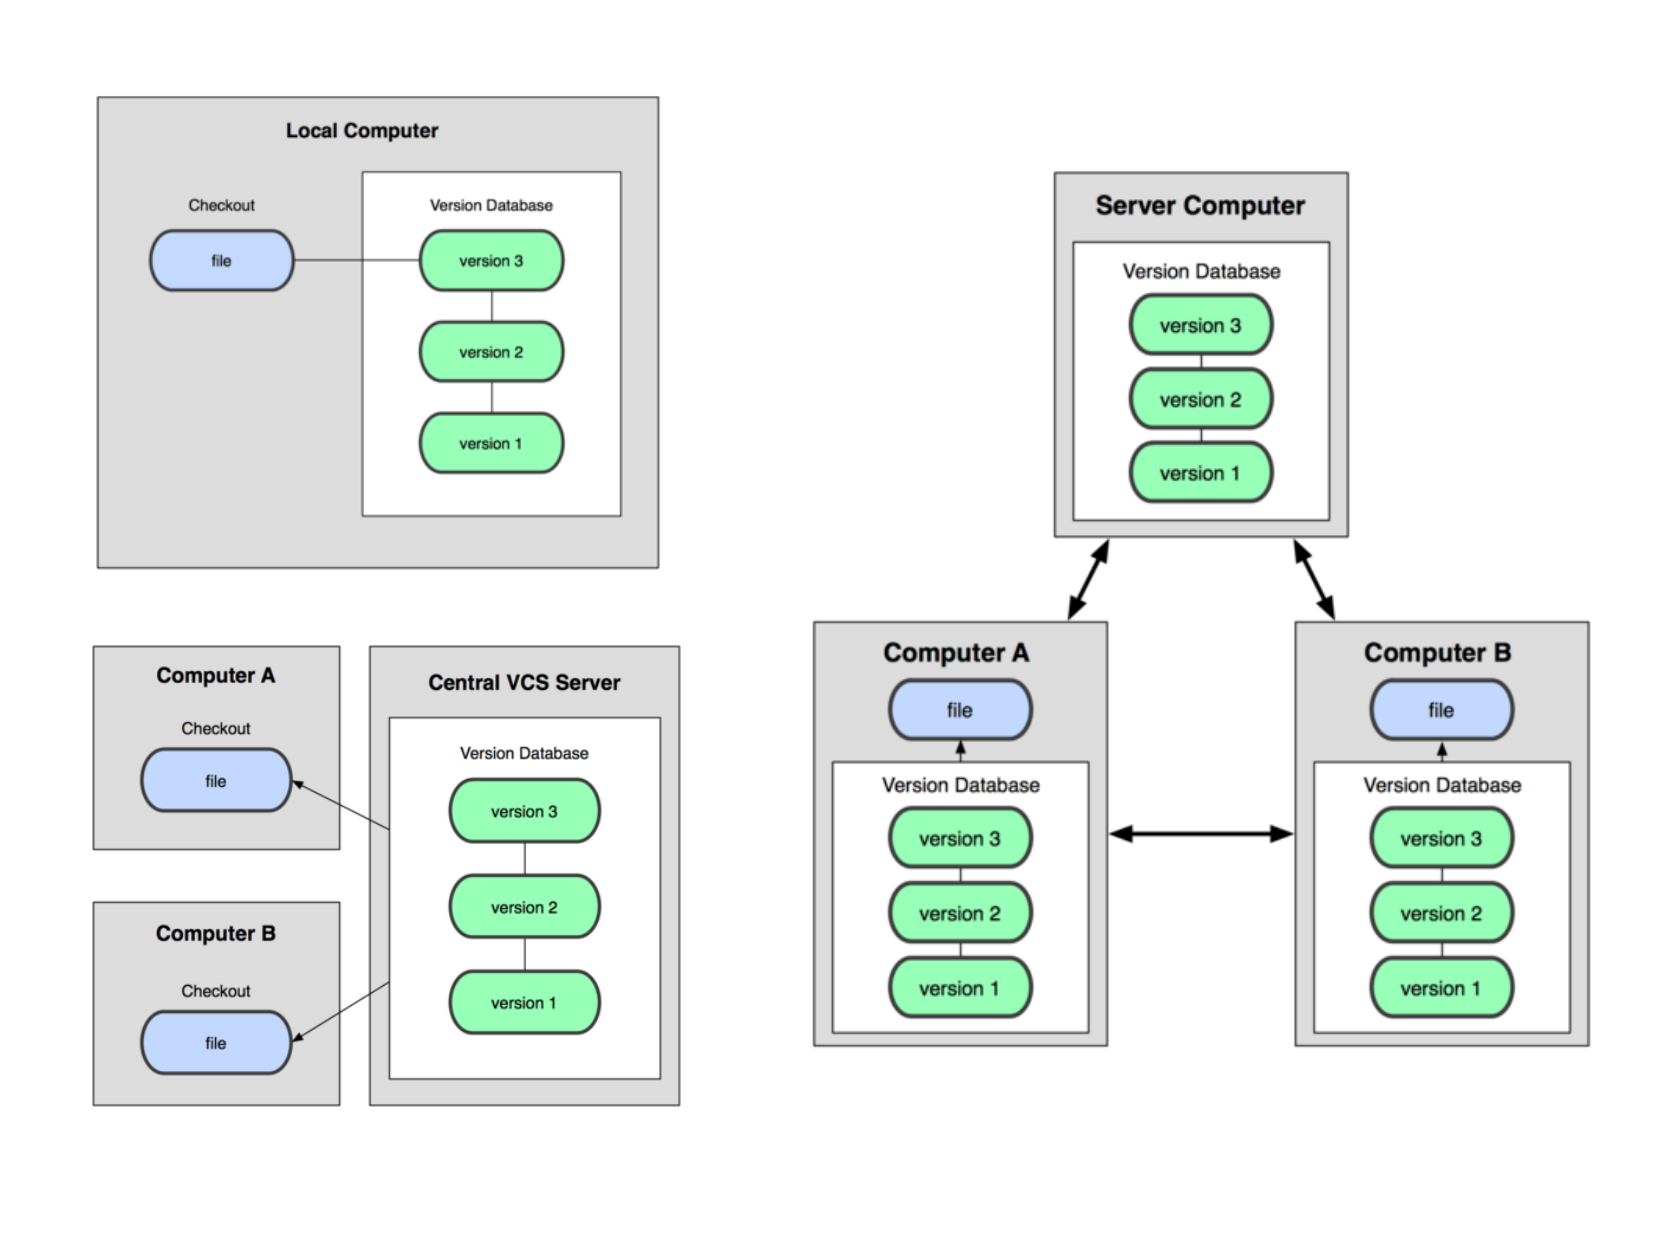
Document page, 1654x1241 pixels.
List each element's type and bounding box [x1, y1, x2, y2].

picture [91, 644, 682, 1108]
picture [95, 95, 661, 571]
picture [810, 170, 1592, 1051]
